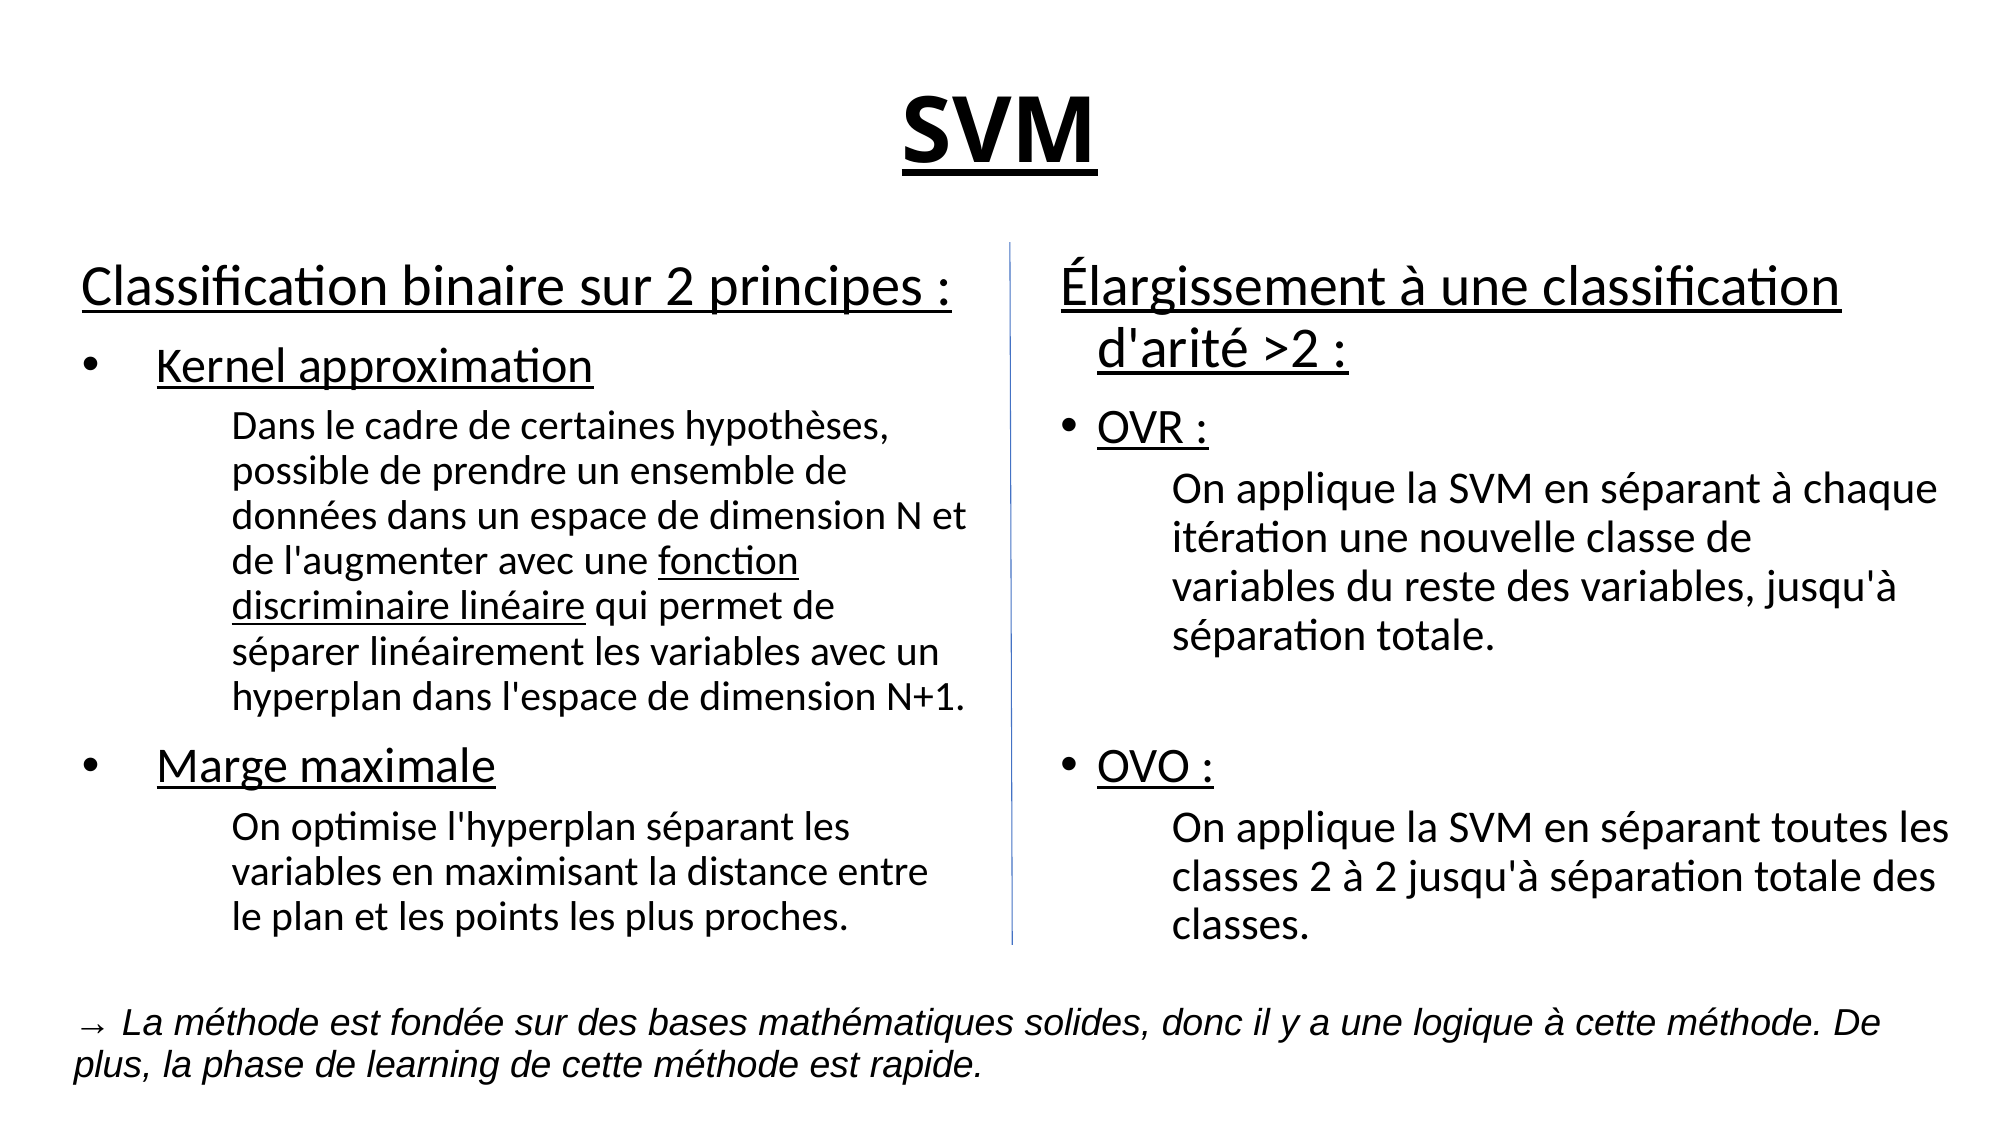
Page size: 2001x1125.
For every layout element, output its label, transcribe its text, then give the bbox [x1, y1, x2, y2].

title SVM [137, 23, 1863, 242]
list Élargissement à une classification d'arité >2 : OVR : On applique la SVM en séparant à chaque itération une nouvelle classe de variables du reste des variables, jusqu'à séparation totale. OVO : On applique la SVM en séparant toutes les classes 2 à 2 jusqu'à séparation totale des classes. [1045, 248, 1990, 962]
list Classification binaire sur 2 principes : Kernel approximation Dans le cadre de certaines hypothèses, possible de prendre un ensemble de données dans un espace de dimension N et de l'augmenter avec une fonction discriminaire linéaire qui permet de séparer linéairement les variables avec un hyperplan dans l'espace de dimension N+1. Marge maximale On optimise l'hyperplan séparant les variables en maximisant la distance entre le plan et les points les plus proches. [66, 248, 983, 962]
text_box → La méthode est fondée sur des bases mathématiques solides, donc il y a une logique à cette méthode. De plus, la phase de learning de cette méthode est rapide. [59, 994, 1949, 1099]
